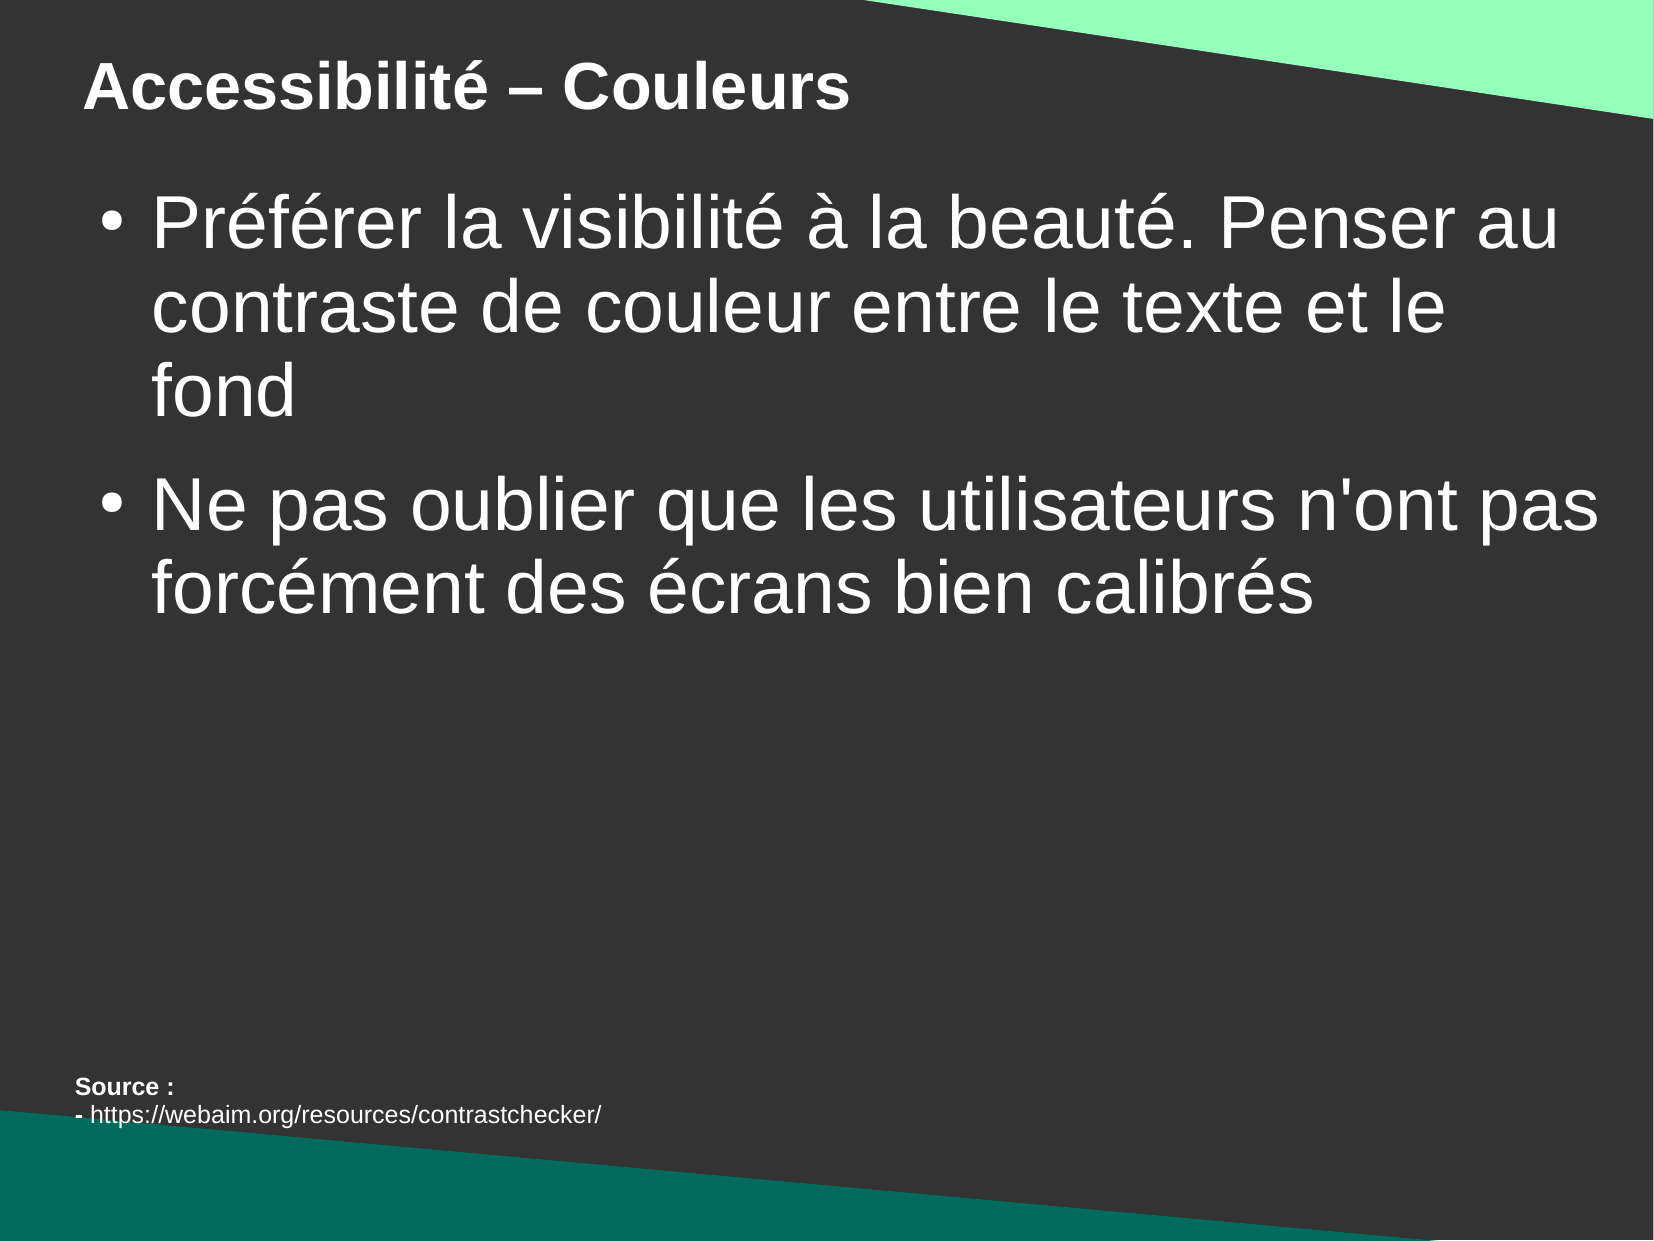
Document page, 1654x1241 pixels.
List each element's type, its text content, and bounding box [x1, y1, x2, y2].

text_box [863, 0, 1654, 120]
text_box Source : - https://webaim.org/resources/contrastchecker/ [60, 1064, 1382, 1241]
list Préférer la visibilité à la beauté. Penser au contraste de couleur entre le texte et le fond Ne pas oublier que les utilisateurs n'ont pas forcément des écrans bien calibrés [80, 180, 1605, 662]
title Accessibilité – Couleurs [82, 49, 1571, 152]
